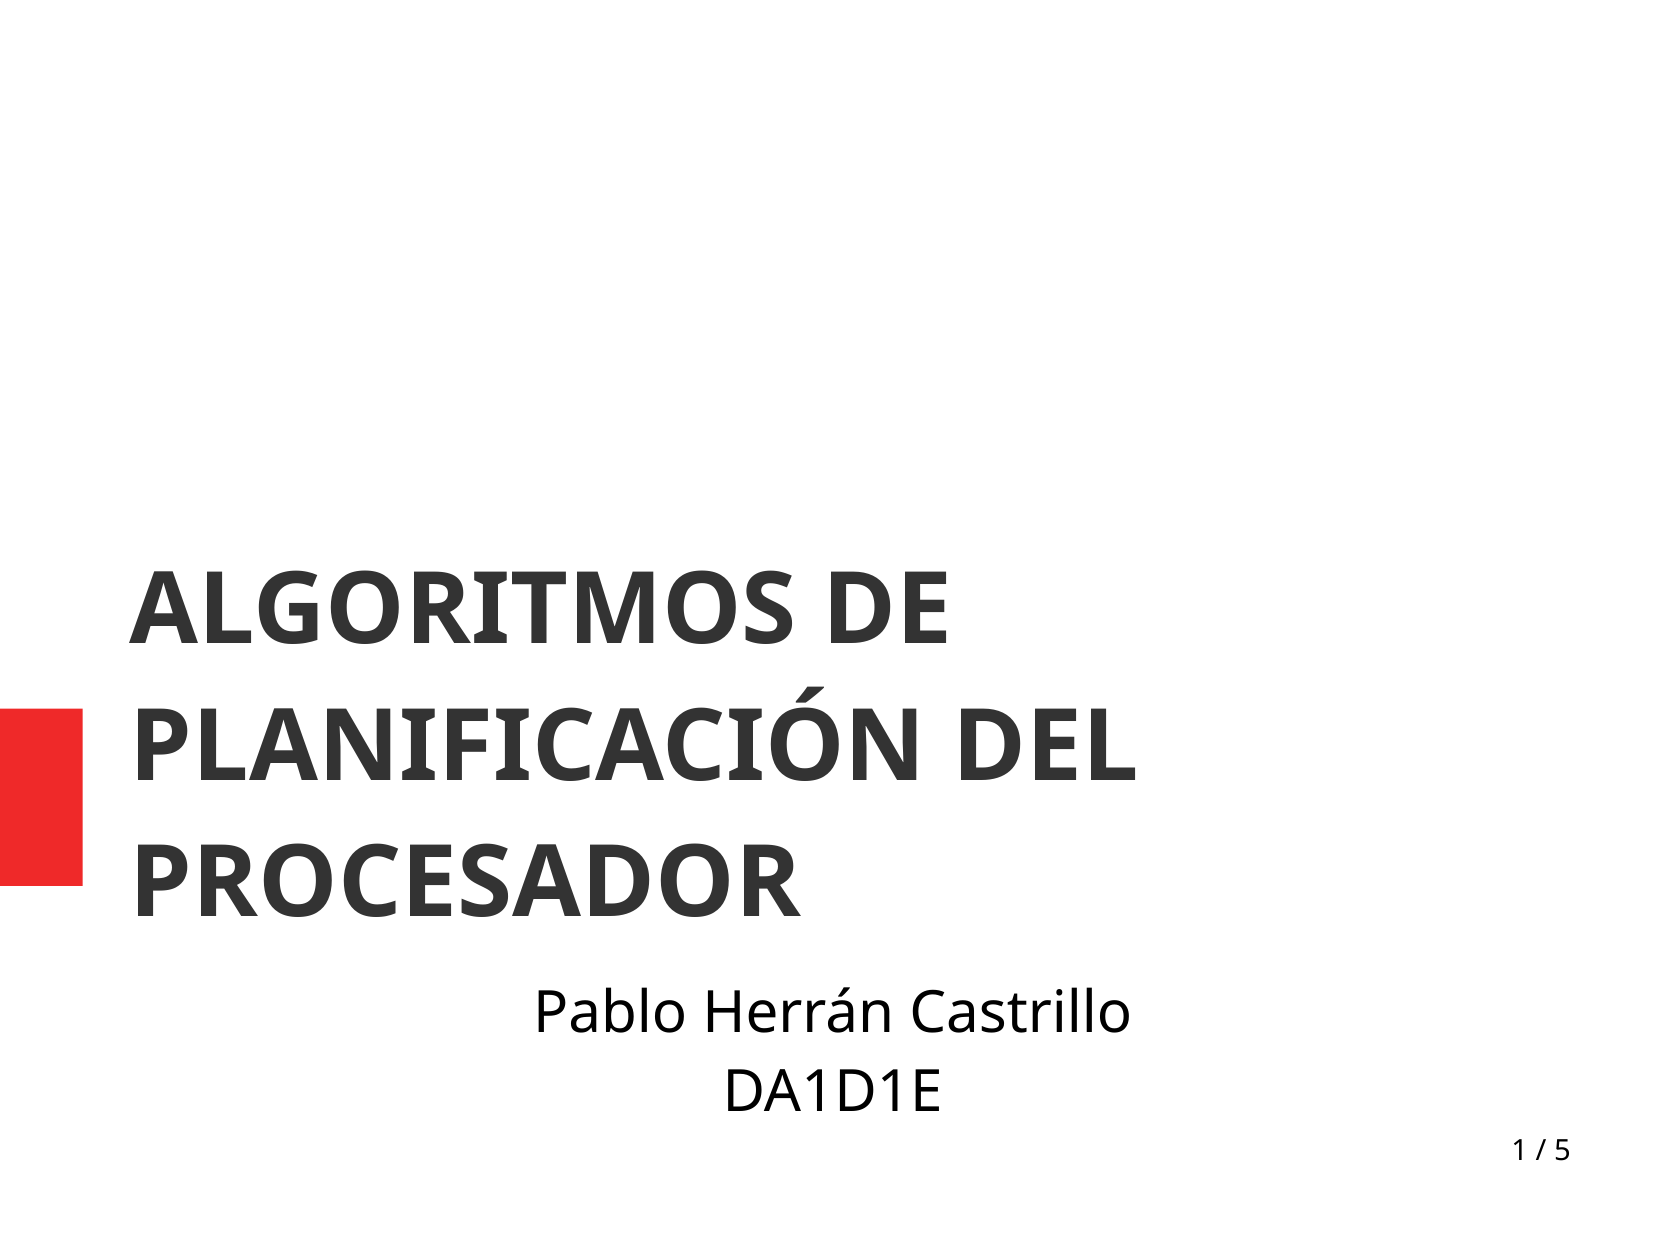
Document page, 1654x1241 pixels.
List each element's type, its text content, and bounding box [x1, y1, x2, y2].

subtitle Pablo Herrán Castrillo DA1D1E [129, 968, 1536, 1130]
title ALGORITMOS DE PLANIFICACIÓN DEL PROCESADOR [129, 566, 1536, 916]
